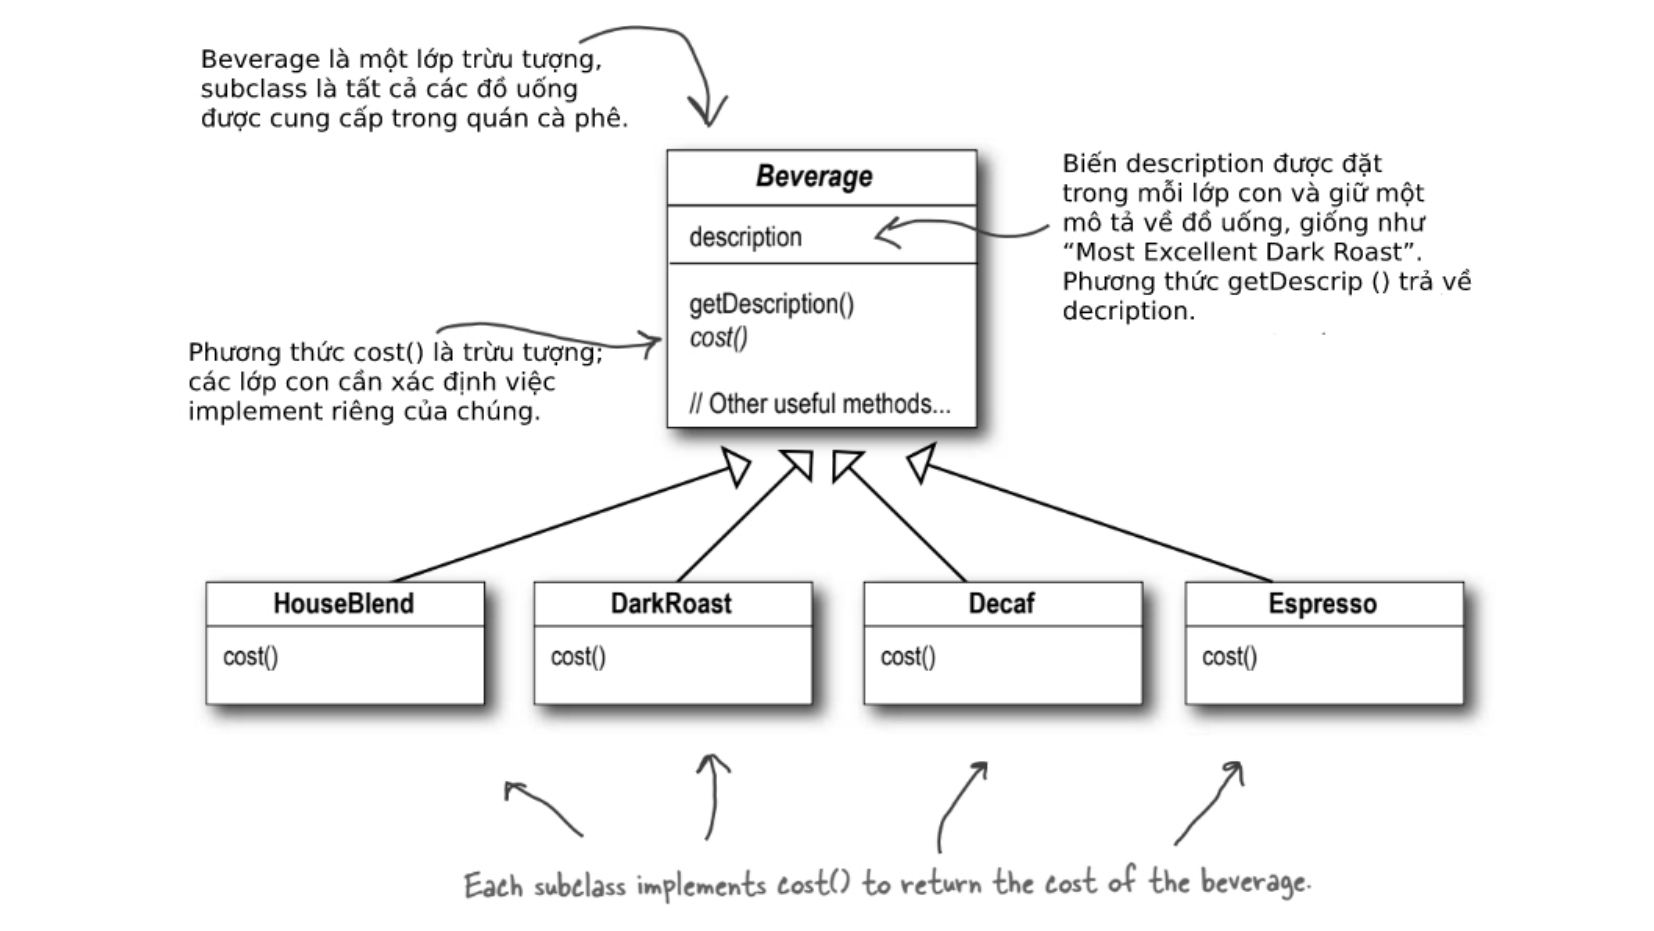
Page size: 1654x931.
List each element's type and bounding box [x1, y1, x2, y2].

picture [154, 25, 1510, 916]
